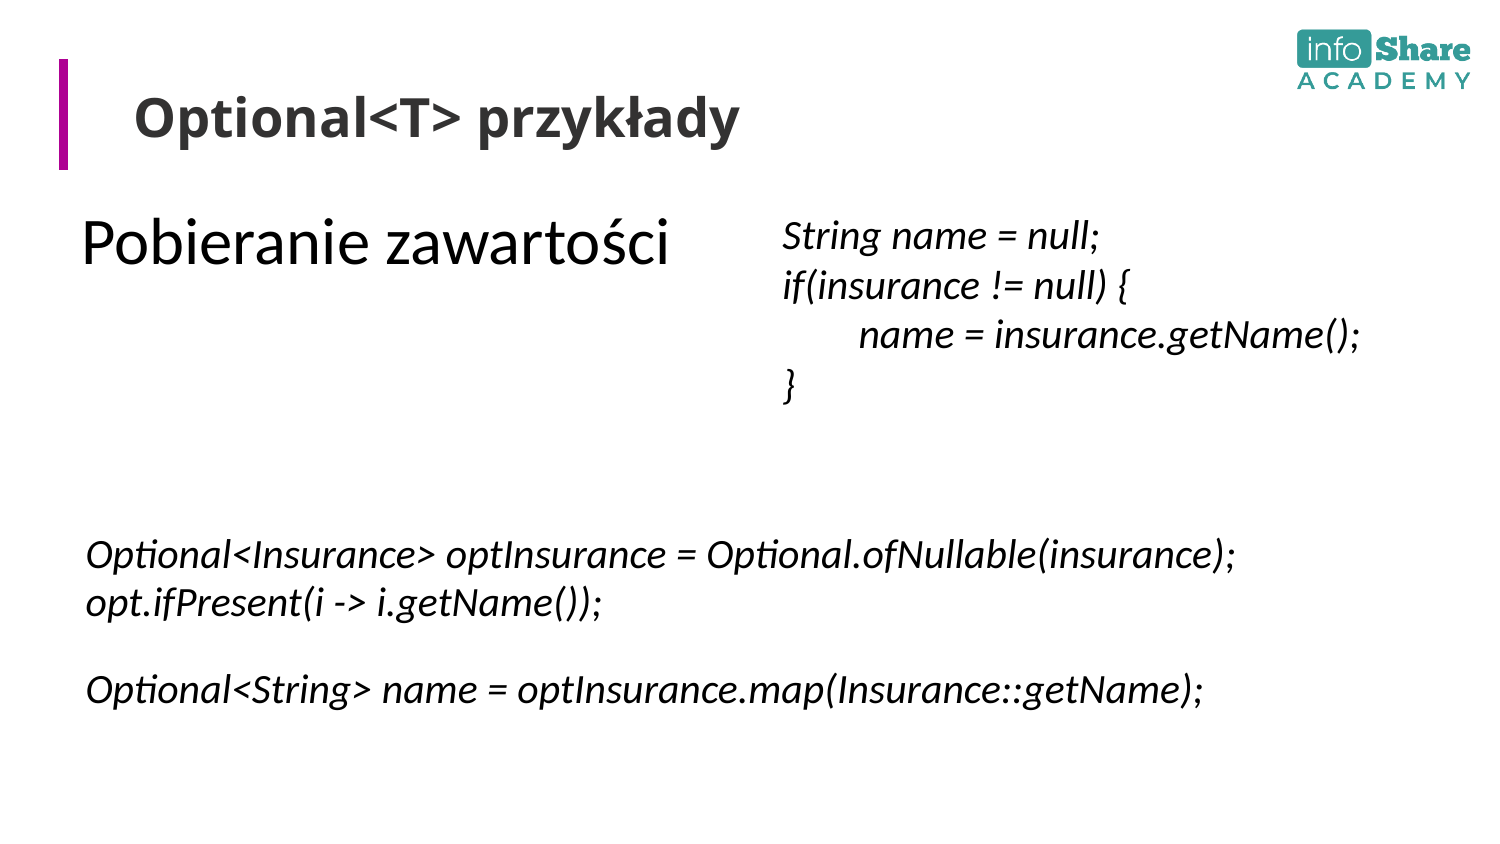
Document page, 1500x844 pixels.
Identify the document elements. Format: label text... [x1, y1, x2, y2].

picture [1267, 0, 1500, 119]
list Pobieranie zawartości [66, 192, 1453, 296]
text_box Optional<Insurance> optInsurance = Optional.ofNullable(insurance); opt.ifPresent(i -> i.getName()); Optional<String> name = optInsurance.map(Insurance::getName); [35, 531, 1441, 792]
title Optional<T> przykłady [118, 59, 1248, 192]
text_box String name = null; if(insurance != null) { name = insurance.getName(); } [767, 212, 1406, 449]
